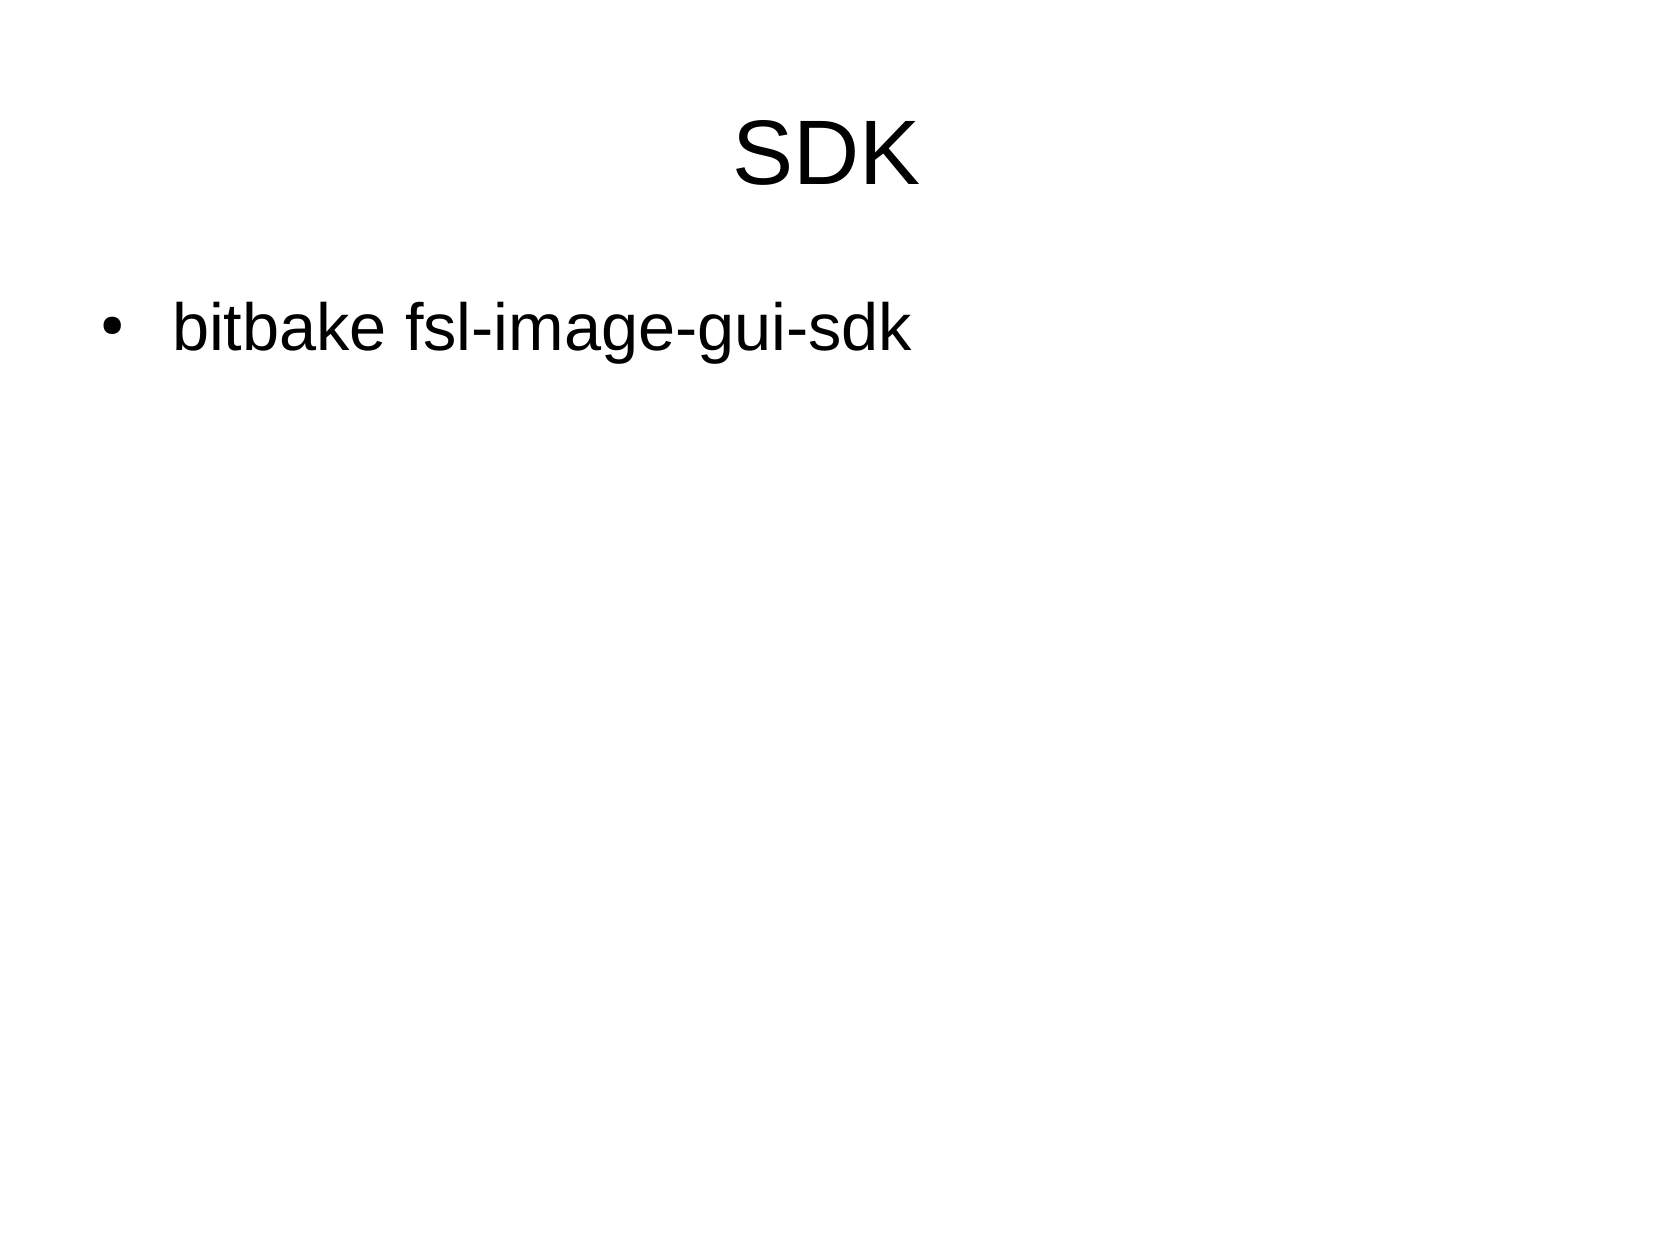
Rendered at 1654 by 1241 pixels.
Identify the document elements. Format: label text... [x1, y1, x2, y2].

list bitbake fsl-image-gui-sdk [82, 290, 1538, 1010]
title SDK [82, 49, 1571, 257]
